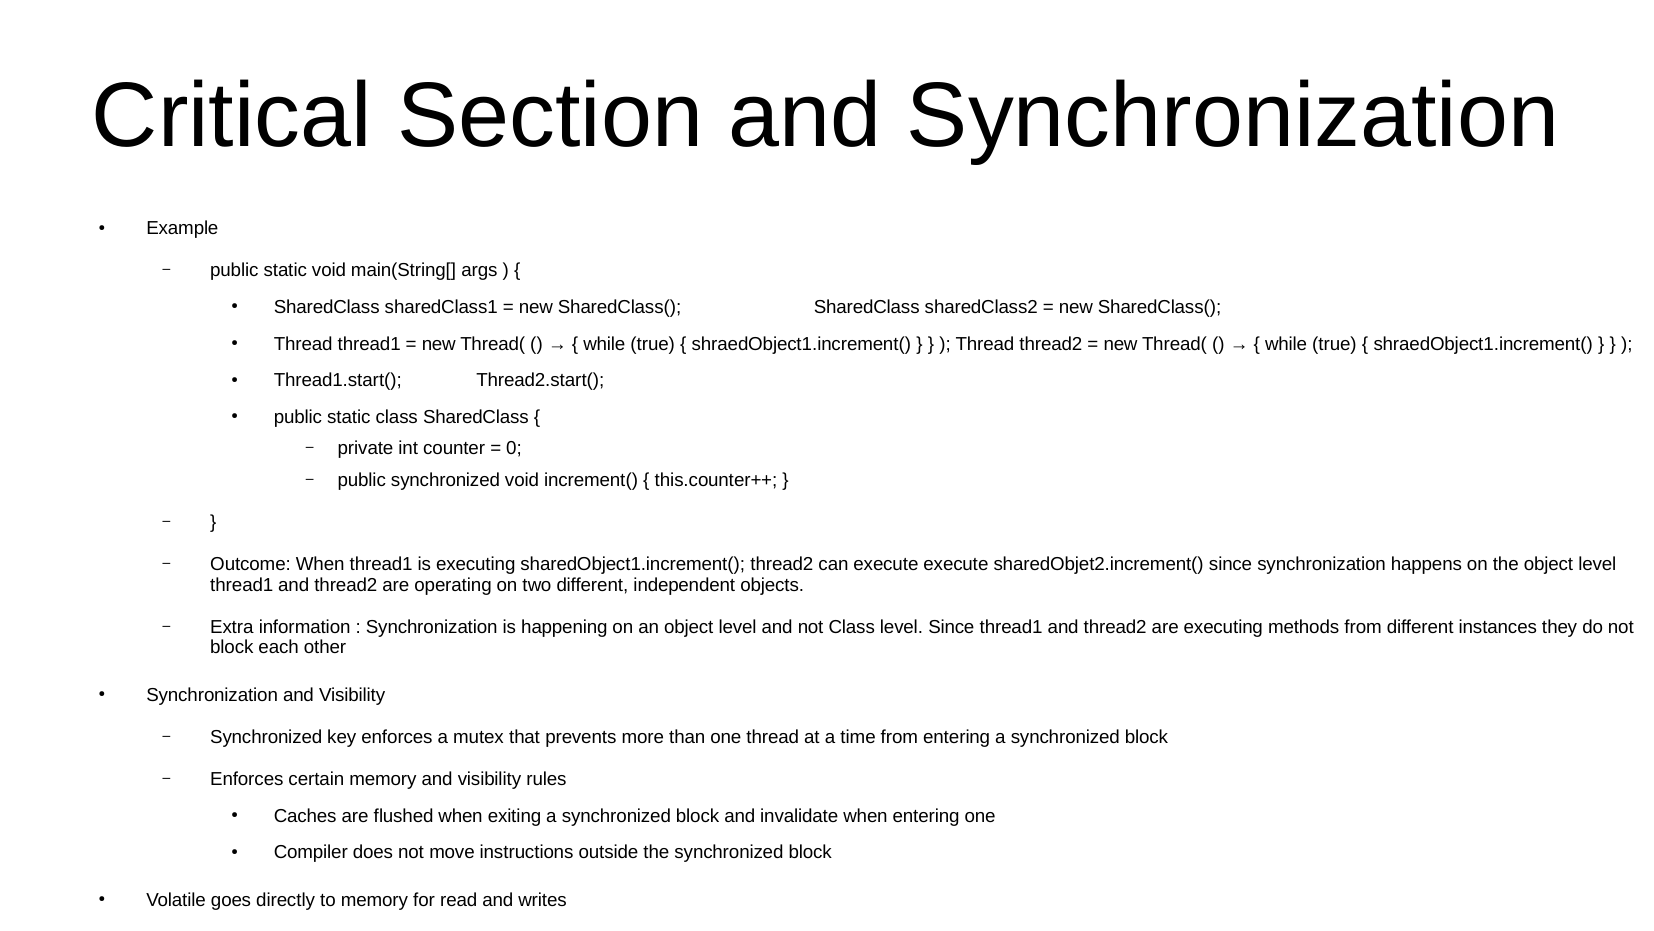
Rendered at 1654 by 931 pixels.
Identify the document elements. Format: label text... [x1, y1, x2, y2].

list Example public static void main(String[] args ) { SharedClass sharedClass1 = new SharedClass(); SharedClass sharedClass2 = new SharedClass(); Thread thread1 = new Thread( () → { while (true) { shraedObject1.increment() } } ); Thread thread2 = new Thread( () → { while (true) { shraedObject1.increment() } } ); Thread1.start(); Thread2.start(); public static class SharedClass { private int counter = 0; public synchronized void increment() { this.counter++; } } Outcome: When thread1 is executing sharedObject1.increment(); thread2 can execute execute sharedObjet2.increment() since synchronization happens on the object level thread1 and thread2 are operating on two different, independent objects. Extra information : Synchronization is happening on an object level and not Class level. Since thread1 and thread2 are executing methods from different instances they do not block each other Synchronization and Visibility Synchronized key enforces a mutex that prevents more than one thread at a time from entering a synchronized block Enforces certain memory and visibility rules Caches are flushed when exiting a synchronized block and invalidate when entering one Compiler does not move instructions outside the synchronized block Volatile goes directly to memory for read and writes [82, 217, 1636, 916]
title Critical Section and Synchronization [82, 37, 1571, 193]
